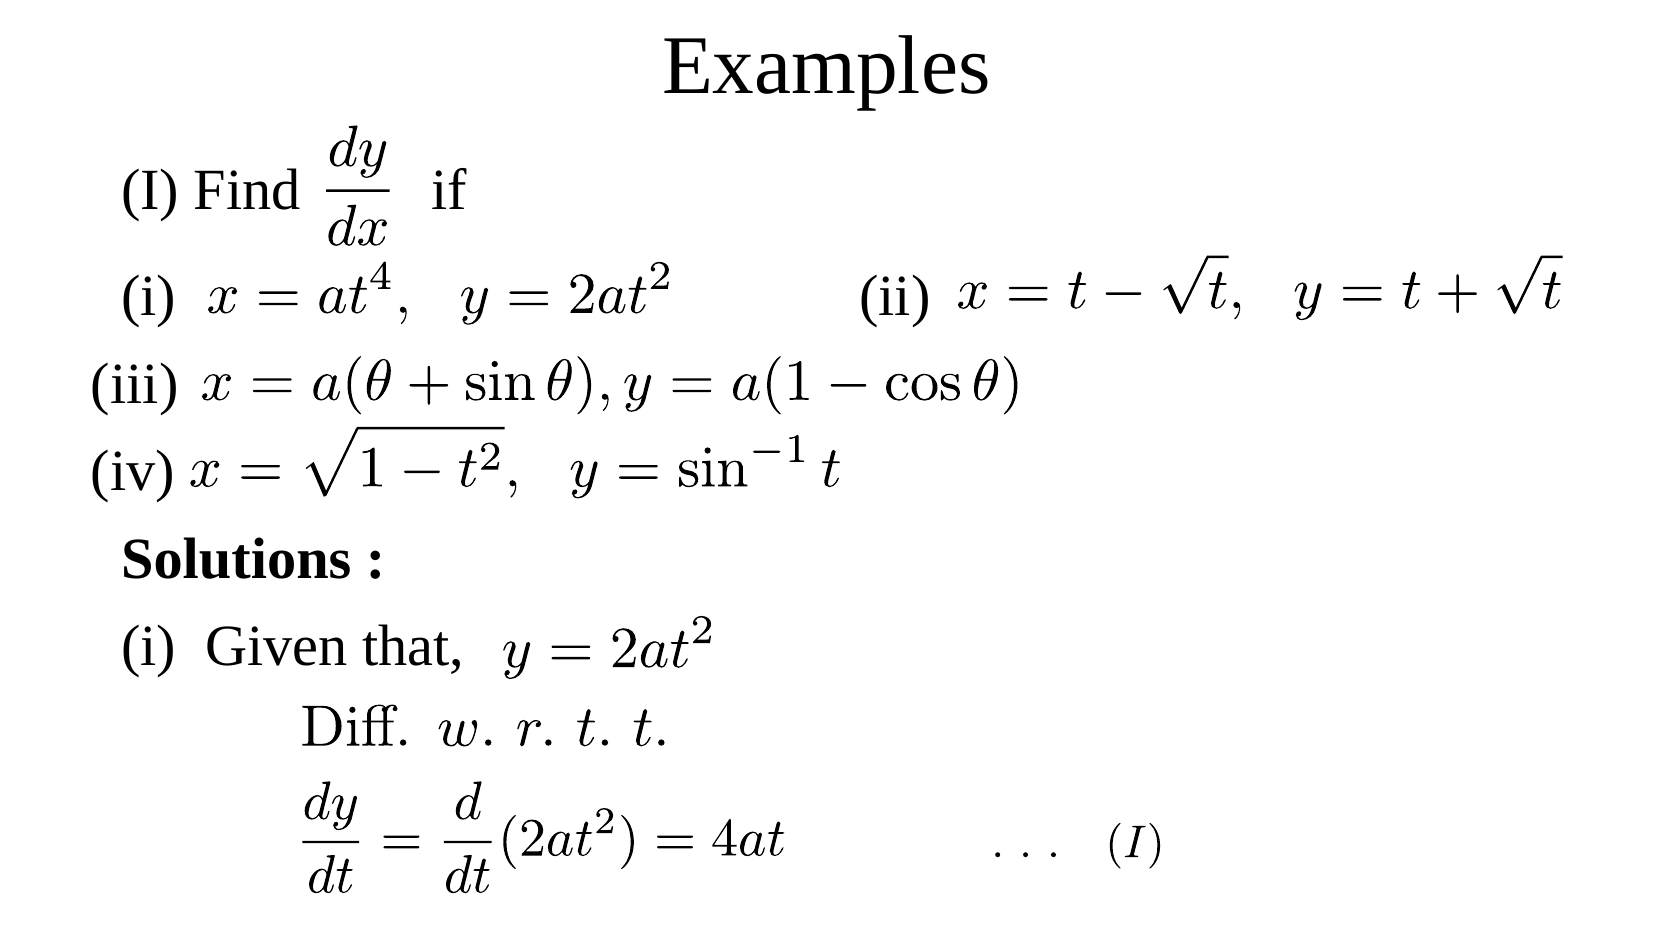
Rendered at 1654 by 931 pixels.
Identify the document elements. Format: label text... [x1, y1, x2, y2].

title Examples [82, 18, 1571, 112]
subtitle (I) Find if (i) (ii) (iii) (iv) Solutions : (i) Given that, [47, 129, 1607, 909]
text_box [993, 822, 1161, 869]
text_box [326, 125, 390, 246]
text_box [202, 356, 1018, 415]
text_box [302, 704, 665, 747]
text_box [503, 615, 712, 679]
text_box [957, 255, 1563, 321]
text_box [302, 781, 785, 894]
text_box [208, 261, 669, 325]
text_box [190, 426, 840, 499]
